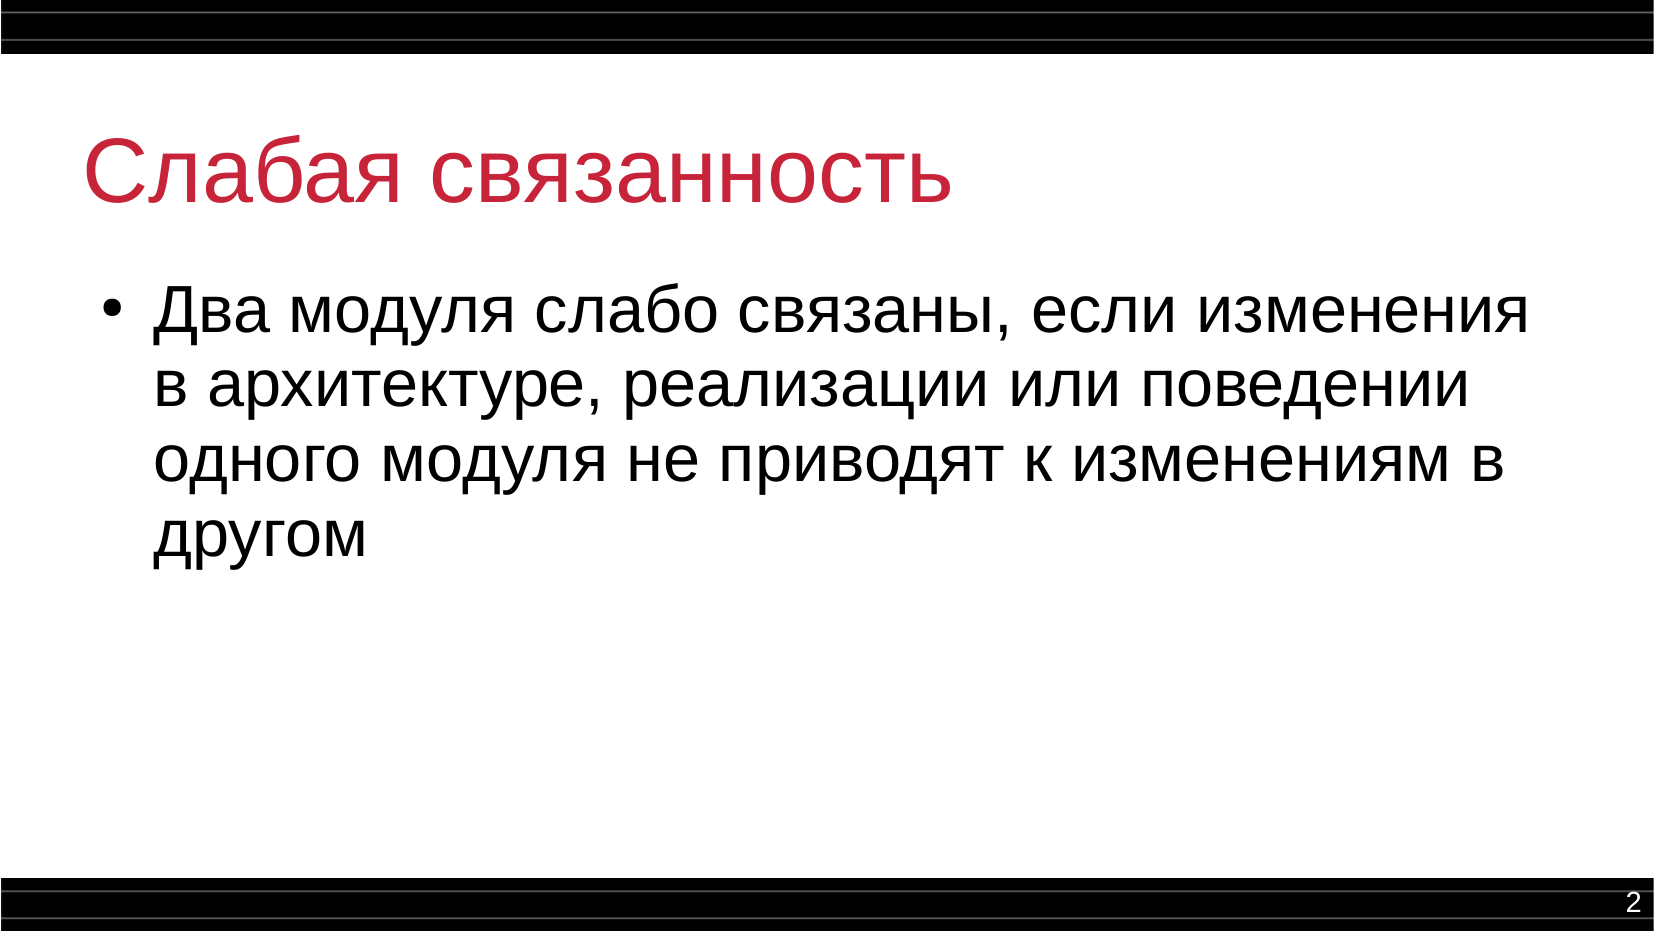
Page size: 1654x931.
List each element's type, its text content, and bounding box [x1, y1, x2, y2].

list Два модуля слабо связаны, если изменения в архитектуре, реализации или поведении одного модуля не приводят к изменениям в другом [82, 271, 1571, 758]
picture [1, 878, 1654, 931]
title Слабая связанность [82, 92, 1571, 249]
picture [1, 0, 1654, 54]
